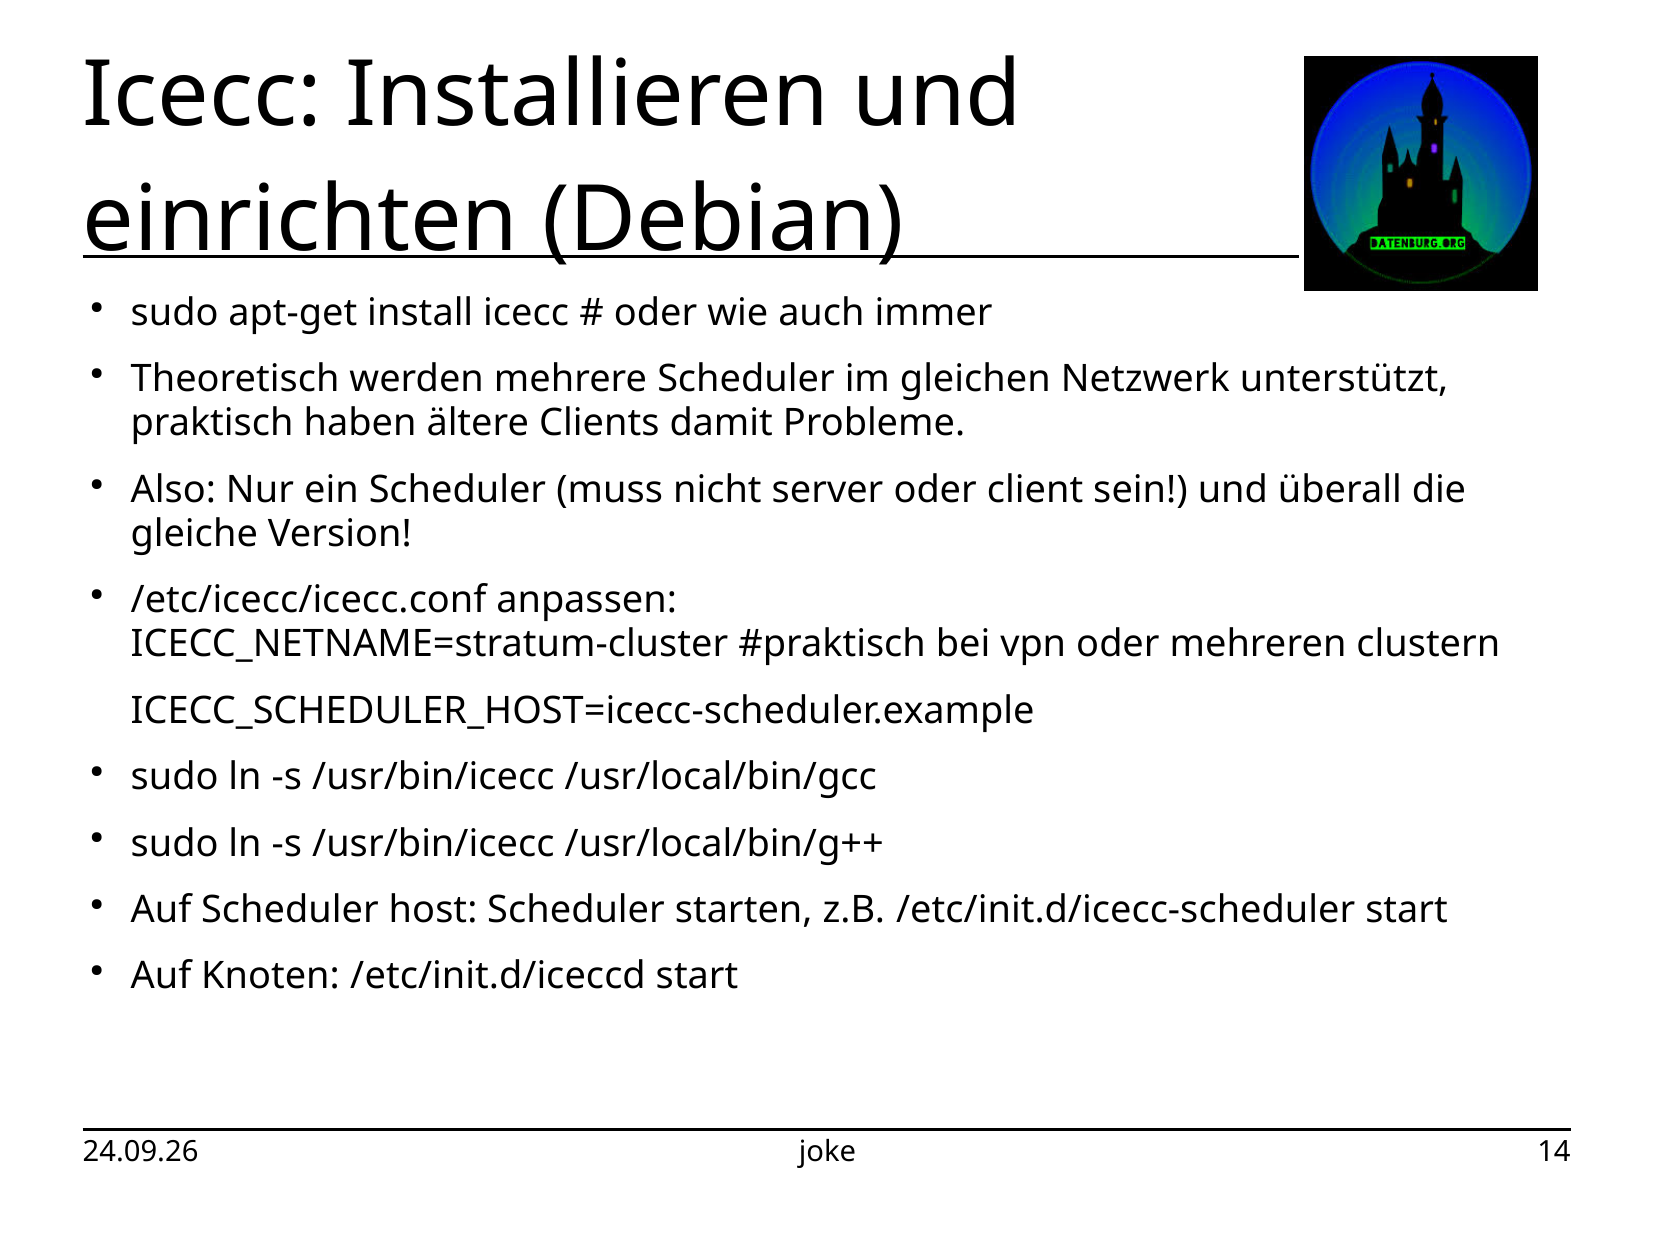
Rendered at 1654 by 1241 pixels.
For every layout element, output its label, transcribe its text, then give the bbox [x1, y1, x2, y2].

picture [1304, 56, 1538, 291]
list sudo apt-get install icecc # oder wie auch immer Theoretisch werden mehrere Scheduler im gleichen Netzwerk unterstützt, praktisch haben ältere Clients damit Probleme. Also: Nur ein Scheduler (muss nicht server oder client sein!) und überall die gleiche Version! /etc/icecc/icecc.conf anpassen: ICECC_NETNAME=stratum-cluster #praktisch bei vpn oder mehreren clustern ICECC_SCHEDULER_HOST=icecc-scheduler.example sudo ln -s /usr/bin/icecc /usr/local/bin/gcc sudo ln -s /usr/bin/icecc /usr/local/bin/g++ Auf Scheduler host: Scheduler starten, z.B. /etc/init.d/icecc-scheduler start Auf Knoten: /etc/init.d/iceccd start [76, 290, 1532, 1010]
title Icecc: Installieren und einrichten (Debian) [82, 49, 1300, 257]
